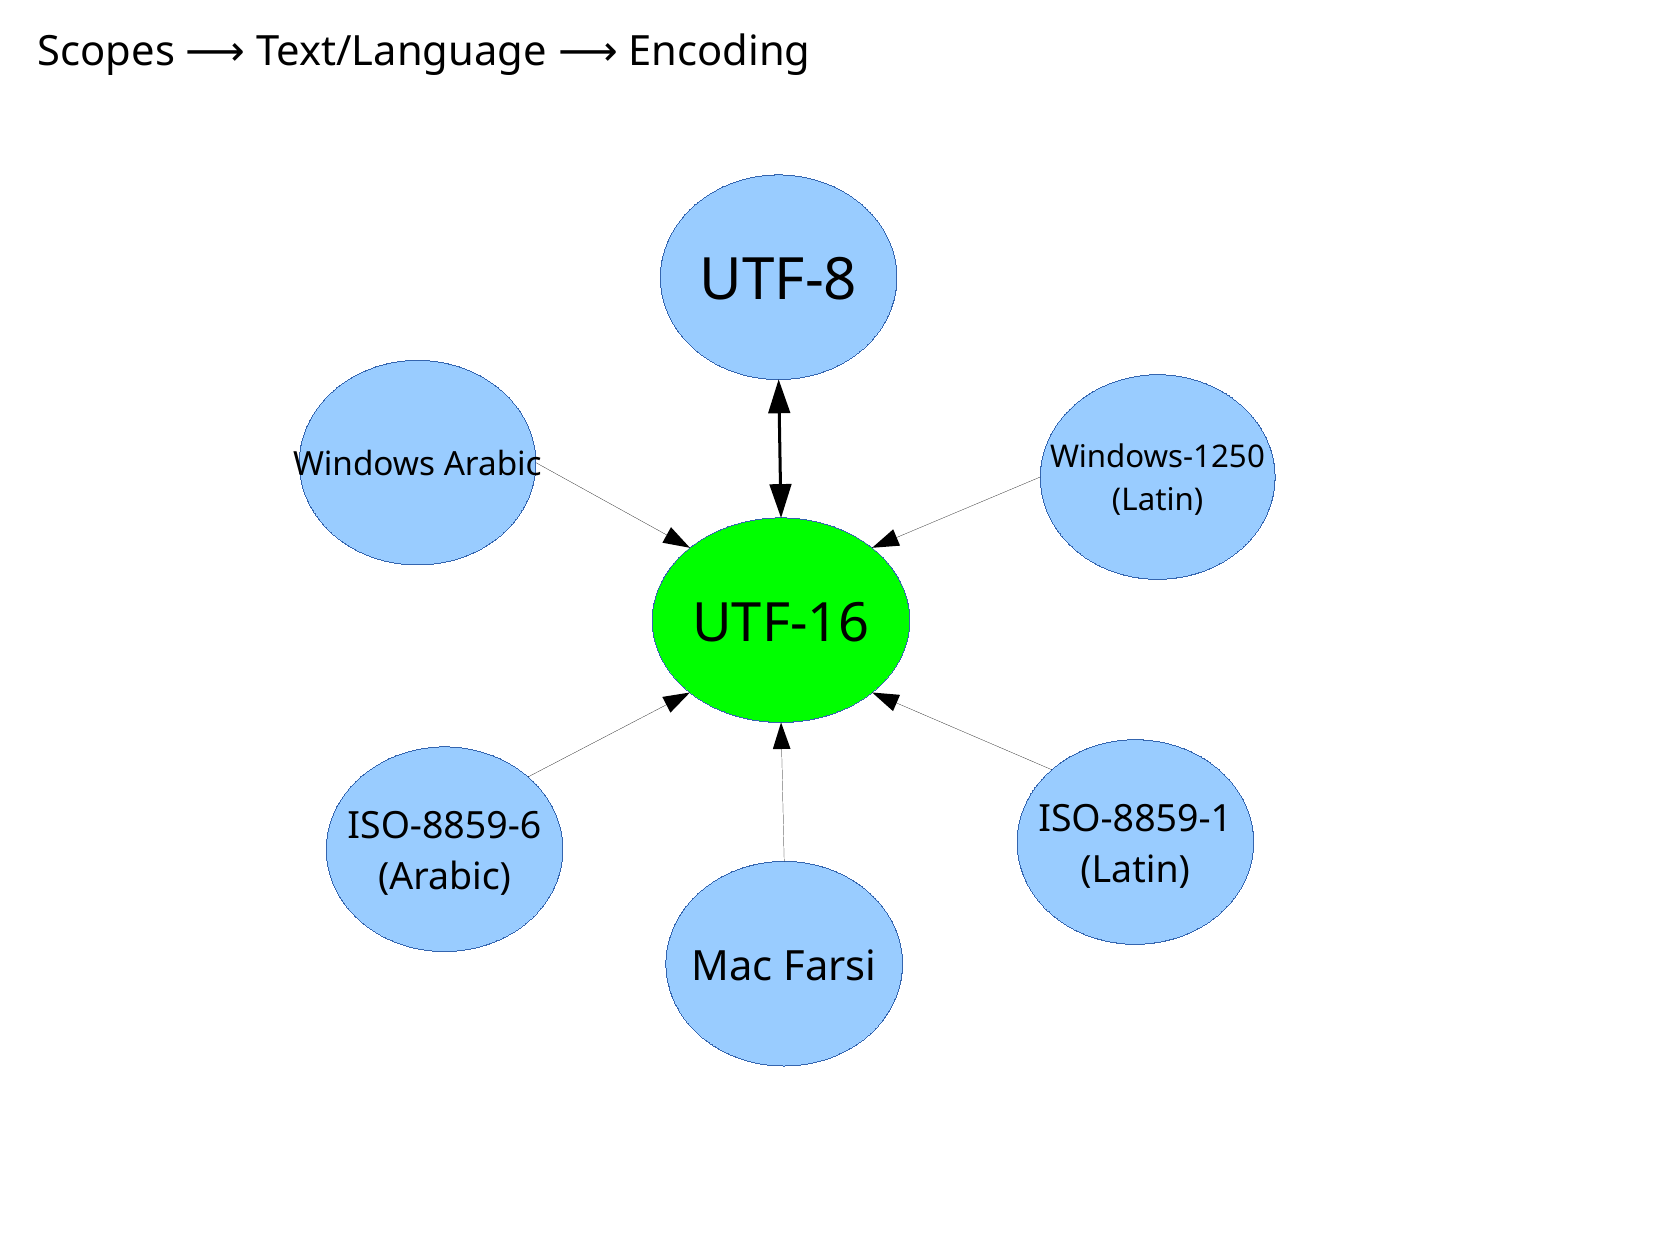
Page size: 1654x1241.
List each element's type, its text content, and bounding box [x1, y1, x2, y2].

text_box ISO-8859-1 (Latin) [1017, 739, 1254, 945]
text_box Scopes ⟶ Text/Language ⟶ Encoding [22, 13, 765, 97]
text_box Windows Arabic [299, 360, 536, 565]
text_box UTF-8 [660, 174, 897, 380]
text_box Windows-1250 (Latin) [1040, 374, 1276, 580]
text_box ISO-8859-6 (Arabic) [326, 746, 563, 952]
text_box UTF-16 [652, 517, 910, 723]
text_box Mac Farsi [665, 861, 903, 1067]
